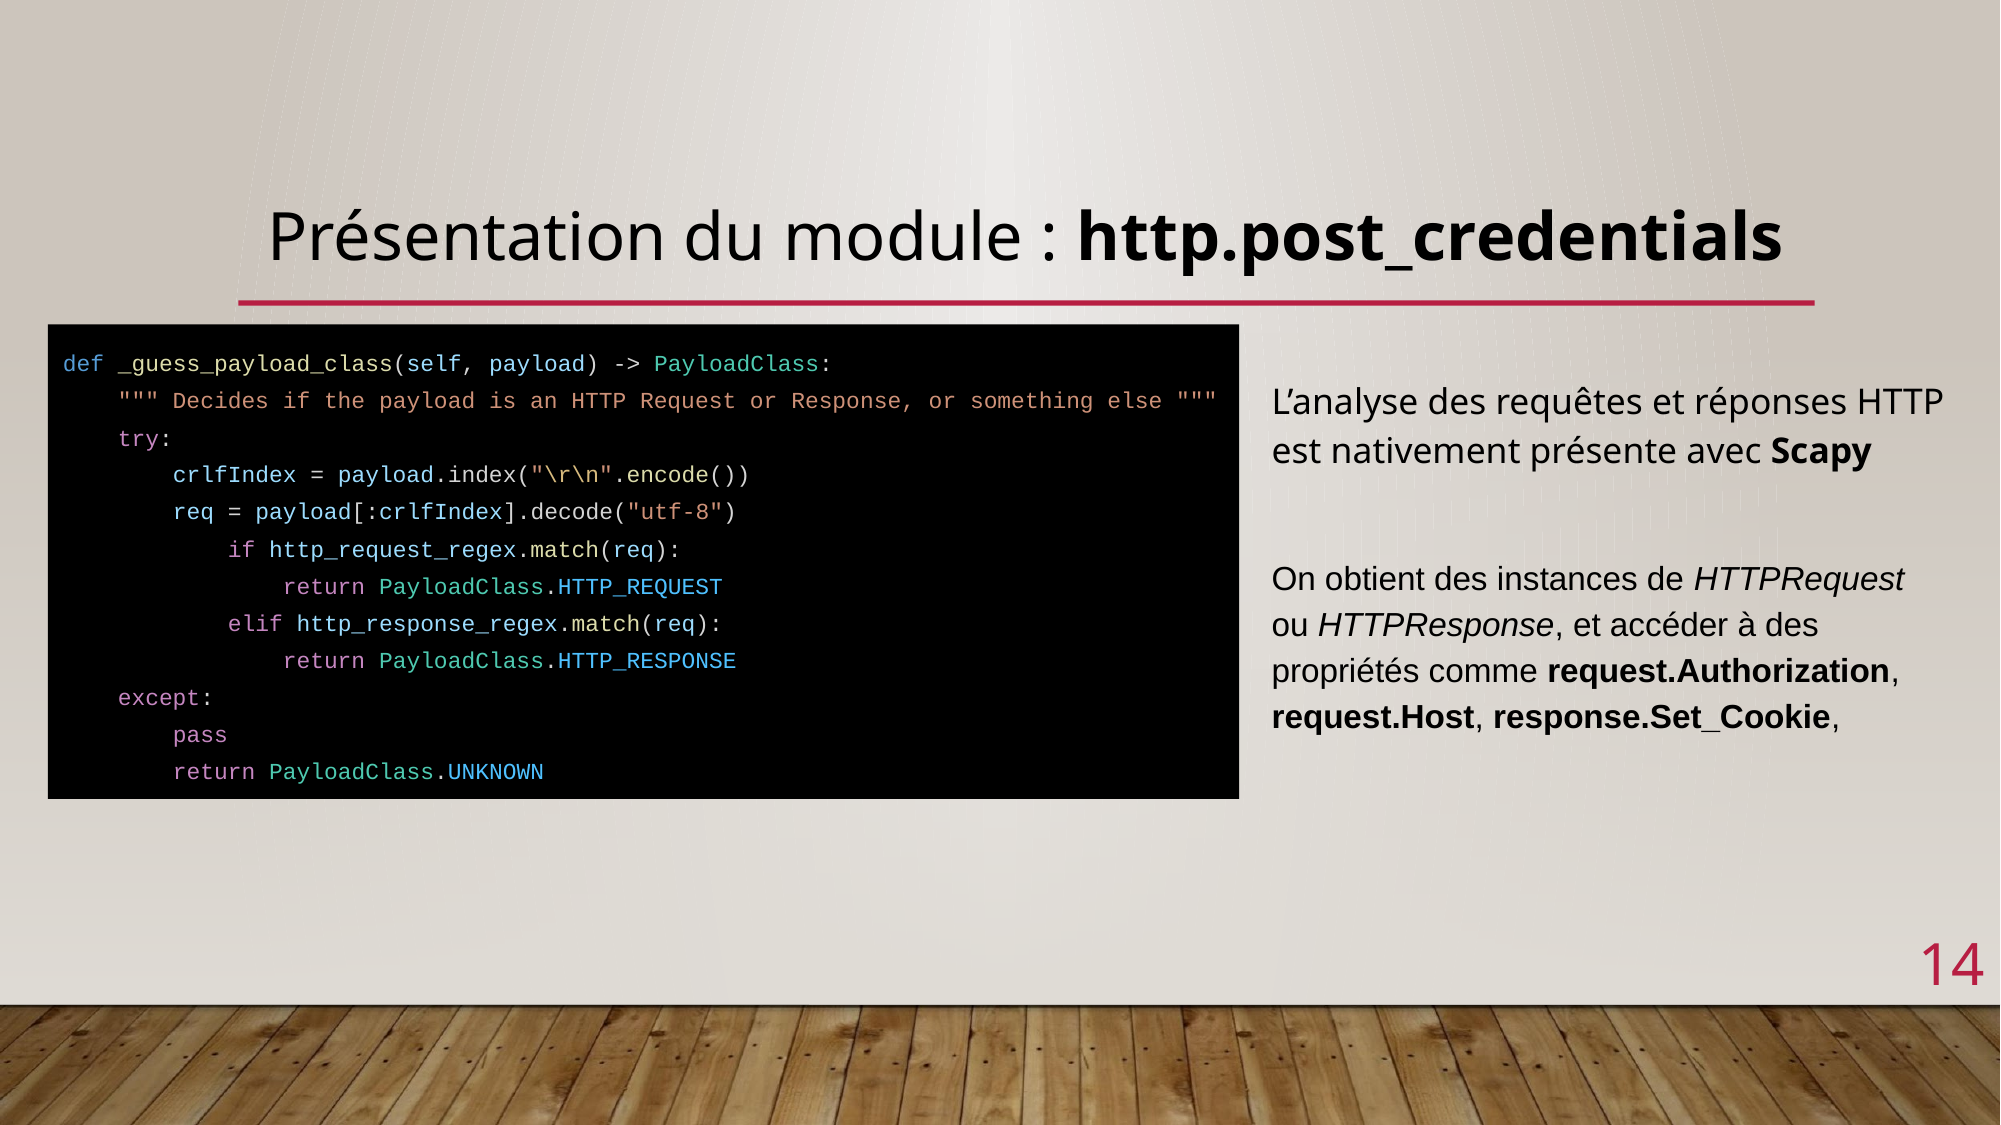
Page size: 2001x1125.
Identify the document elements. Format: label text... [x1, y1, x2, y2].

text_box def _guess_payload_class(self, payload) -> PayloadClass: """ Decides if the payload is an HTTP Request or Response, or something else """ try: crlfIndex = payload.index("\r\n".encode()) req = payload[:crlfIndex].decode("utf-8") if http_request_regex.match(req): return PayloadClass.HTTP_REQUEST elif http_response_regex.match(req): return PayloadClass.HTTP_RESPONSE except: pass return PayloadClass.UNKNOWN [47, 324, 1240, 799]
picture [0, 1005, 2000, 1125]
title Présentation du module : http.post_credentials [238, 195, 1814, 299]
list L’analyse des requêtes et réponses HTTP est nativement présente avec Scapy On obtient des instances de HTTPRequest ou HTTPResponse, et accéder à des propriétés comme request.Authorization, request.Host, response.Set_Cookie, [1256, 365, 1961, 803]
slide_number <number> [1866, 920, 2000, 1003]
